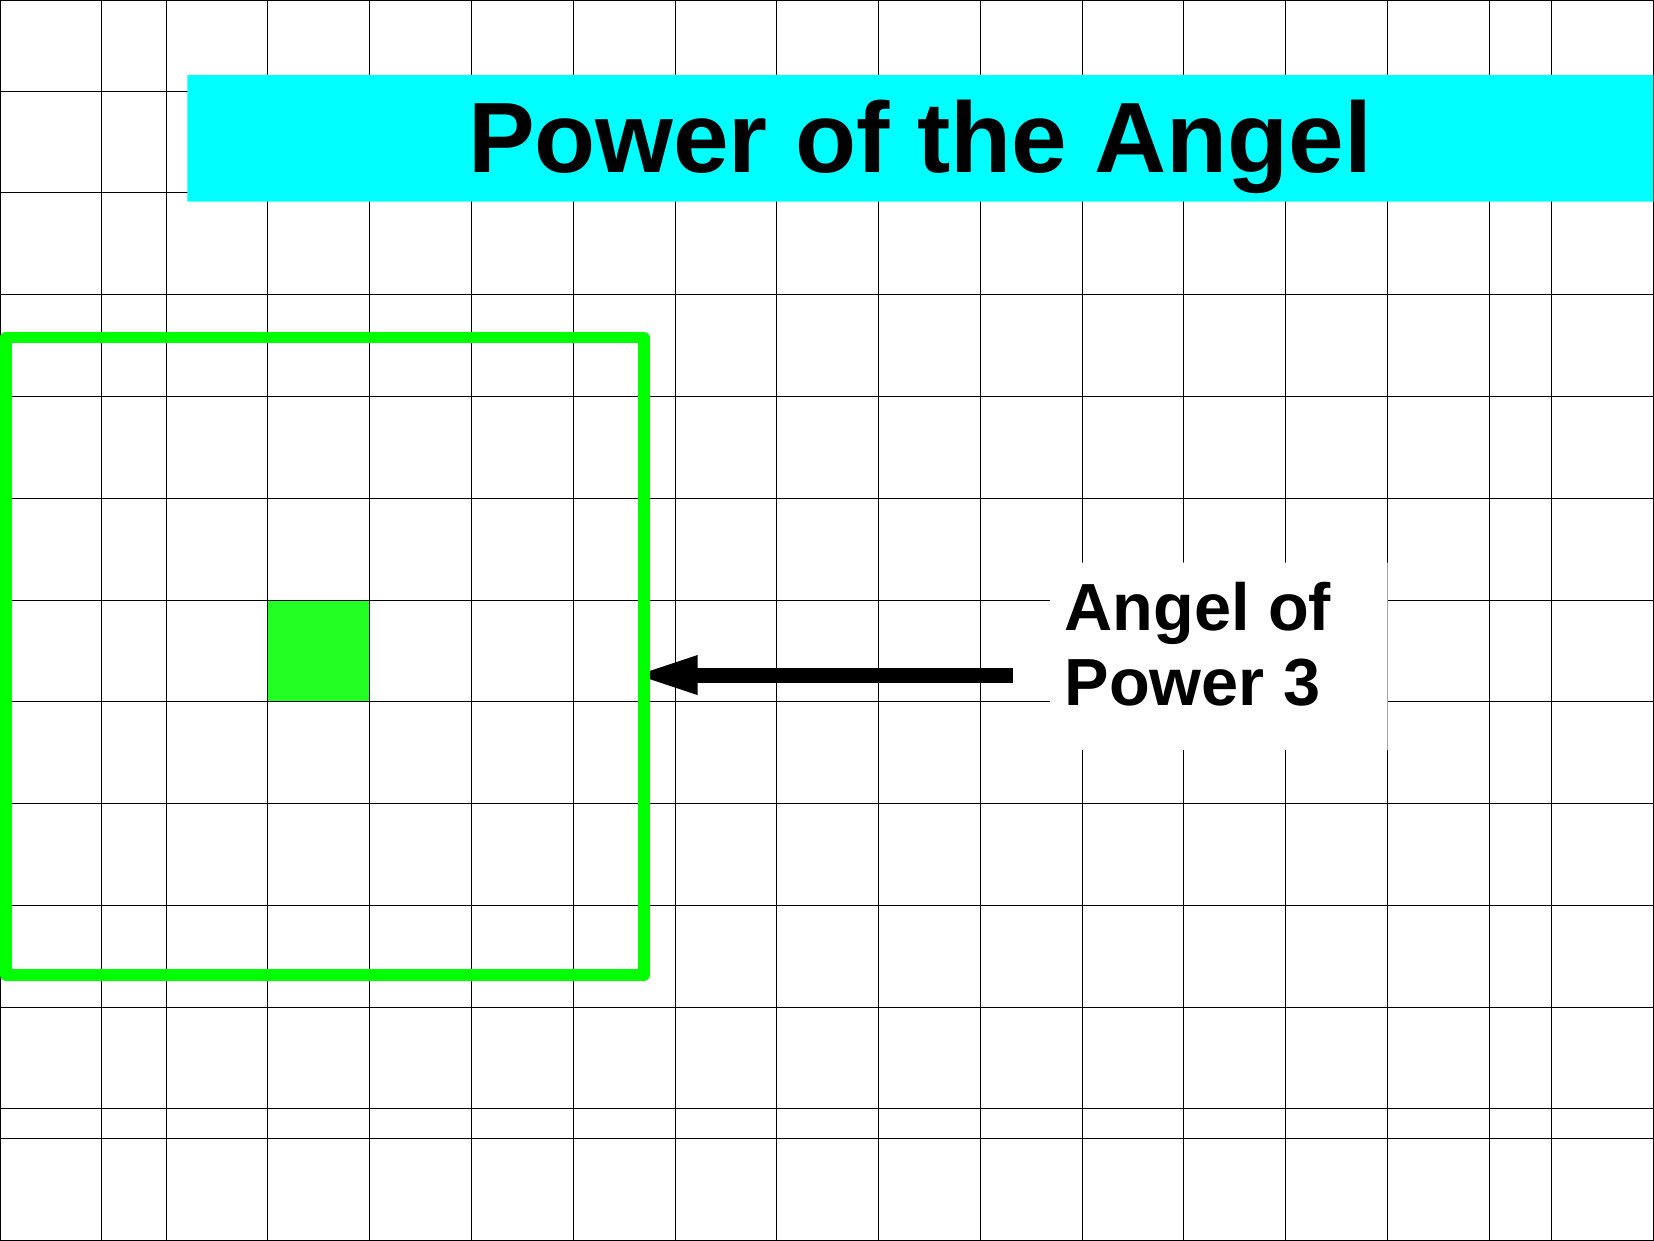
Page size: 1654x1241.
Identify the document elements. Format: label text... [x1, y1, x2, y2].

text_box Angel of Power 3 [1050, 562, 1388, 751]
text_box [0, 0, 1654, 1241]
text_box [12, 343, 638, 969]
text_box Power of the Angel [187, 75, 1654, 202]
